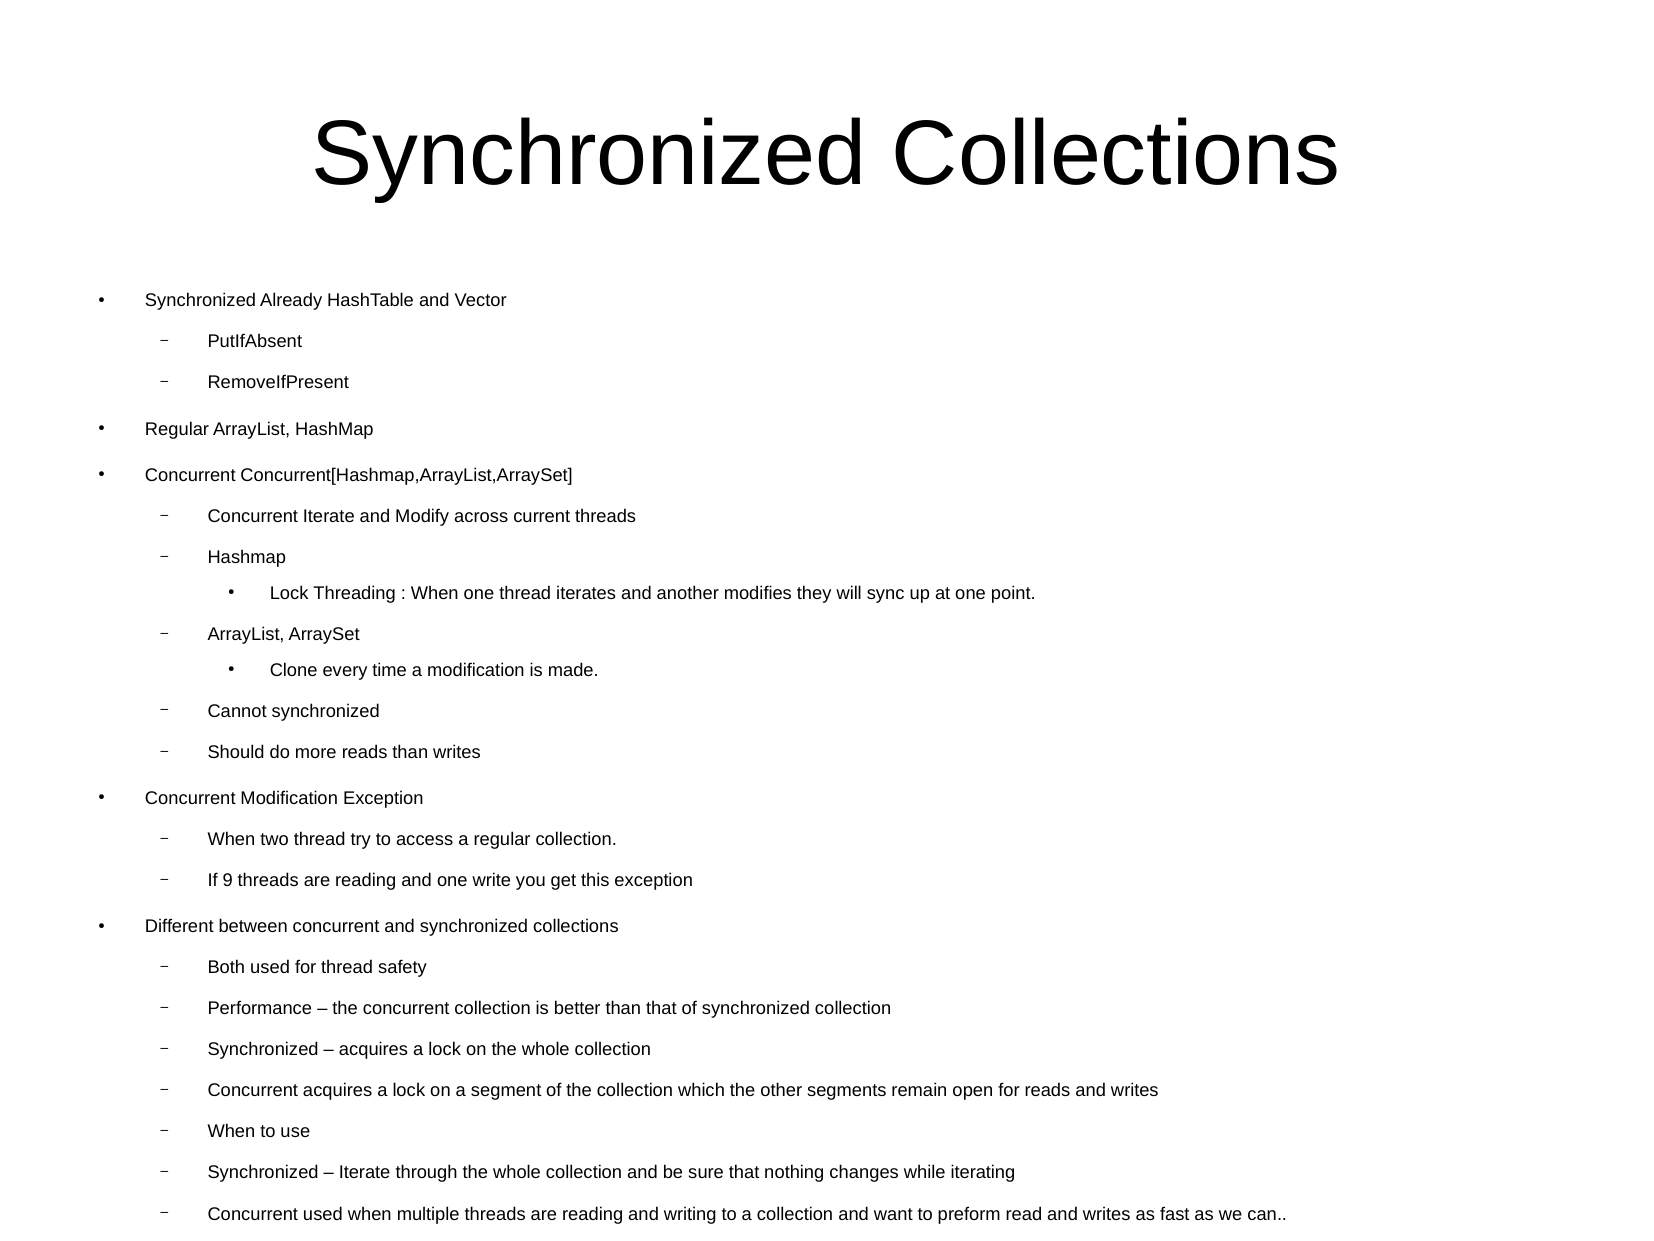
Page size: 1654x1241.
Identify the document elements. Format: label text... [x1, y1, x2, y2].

title Synchronized Collections [82, 49, 1571, 257]
list Synchronized Already HashTable and Vector PutIfAbsent RemoveIfPresent Regular ArrayList, HashMap Concurrent Concurrent[Hashmap,ArrayList,ArraySet] Concurrent Iterate and Modify across current threads Hashmap Lock Threading : When one thread iterates and another modifies they will sync up at one point. ArrayList, ArraySet Clone every time a modification is made. Cannot synchronized Should do more reads than writes Concurrent Modification Exception When two thread try to access a regular collection. If 9 threads are reading and one write you get this exception Different between concurrent and synchronized collections Both used for thread safety Performance – the concurrent collection is better than that of synchronized collection Synchronized – acquires a lock on the whole collection Concurrent acquires a lock on a segment of the collection which the other segments remain open for reads and writes When to use Synchronized – Iterate through the whole collection and be sure that nothing changes while iterating Concurrent used when multiple threads are reading and writing to a collection and want to preform read and writes as fast as we can.. [82, 290, 1571, 1231]
